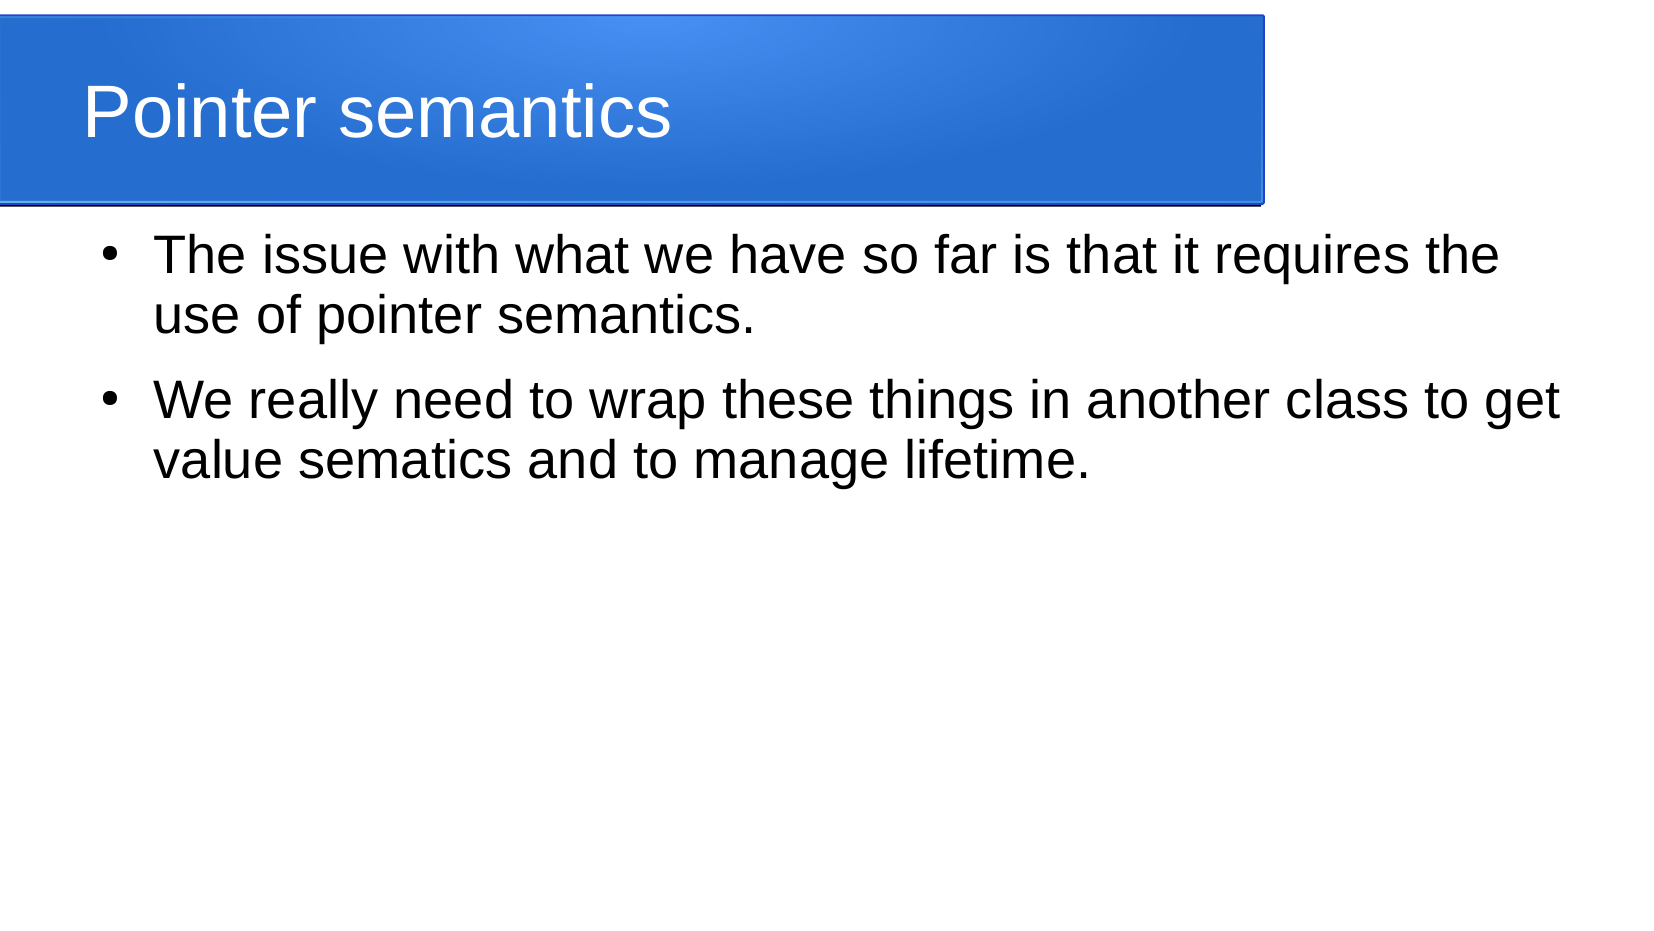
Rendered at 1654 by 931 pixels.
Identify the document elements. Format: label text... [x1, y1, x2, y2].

title Pointer semantics [82, 35, 1235, 189]
list The issue with what we have so far is that it requires the use of pointer semantics. We really need to wrap these things in another class to get value sematics and to manage lifetime. [82, 224, 1571, 764]
